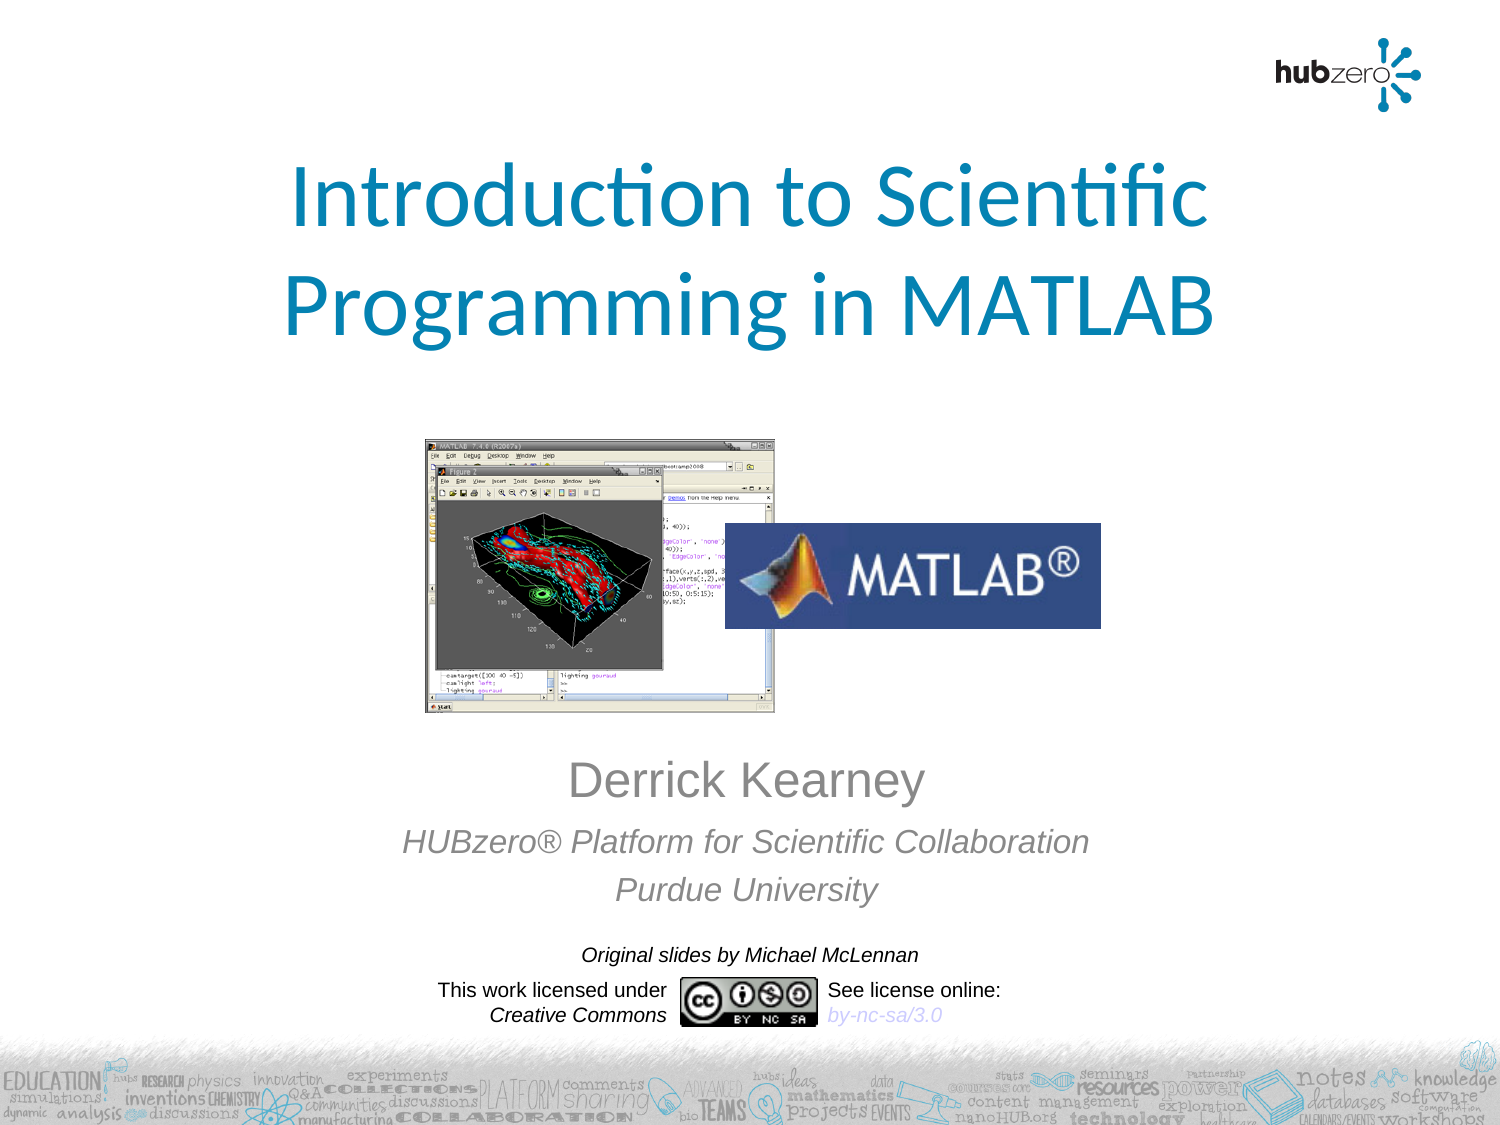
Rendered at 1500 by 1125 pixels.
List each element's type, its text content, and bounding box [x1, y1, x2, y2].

text_box Original slides by Michael McLennan [566, 933, 934, 975]
text_box Derrick Kearney HUBzero® Platform for Scientific Collaboration Purdue University [221, 740, 1272, 916]
text_box See license online: by-nc-sa/3.0 [812, 969, 1017, 1035]
text_box This work licensed under Creative Commons [422, 969, 683, 1035]
picture [425, 439, 1101, 713]
text_box Introduction to Scientific Programming in MATLAB [112, 94, 1388, 395]
picture [0, 1034, 1500, 1125]
picture [683, 977, 812, 1027]
picture [1272, 35, 1424, 115]
